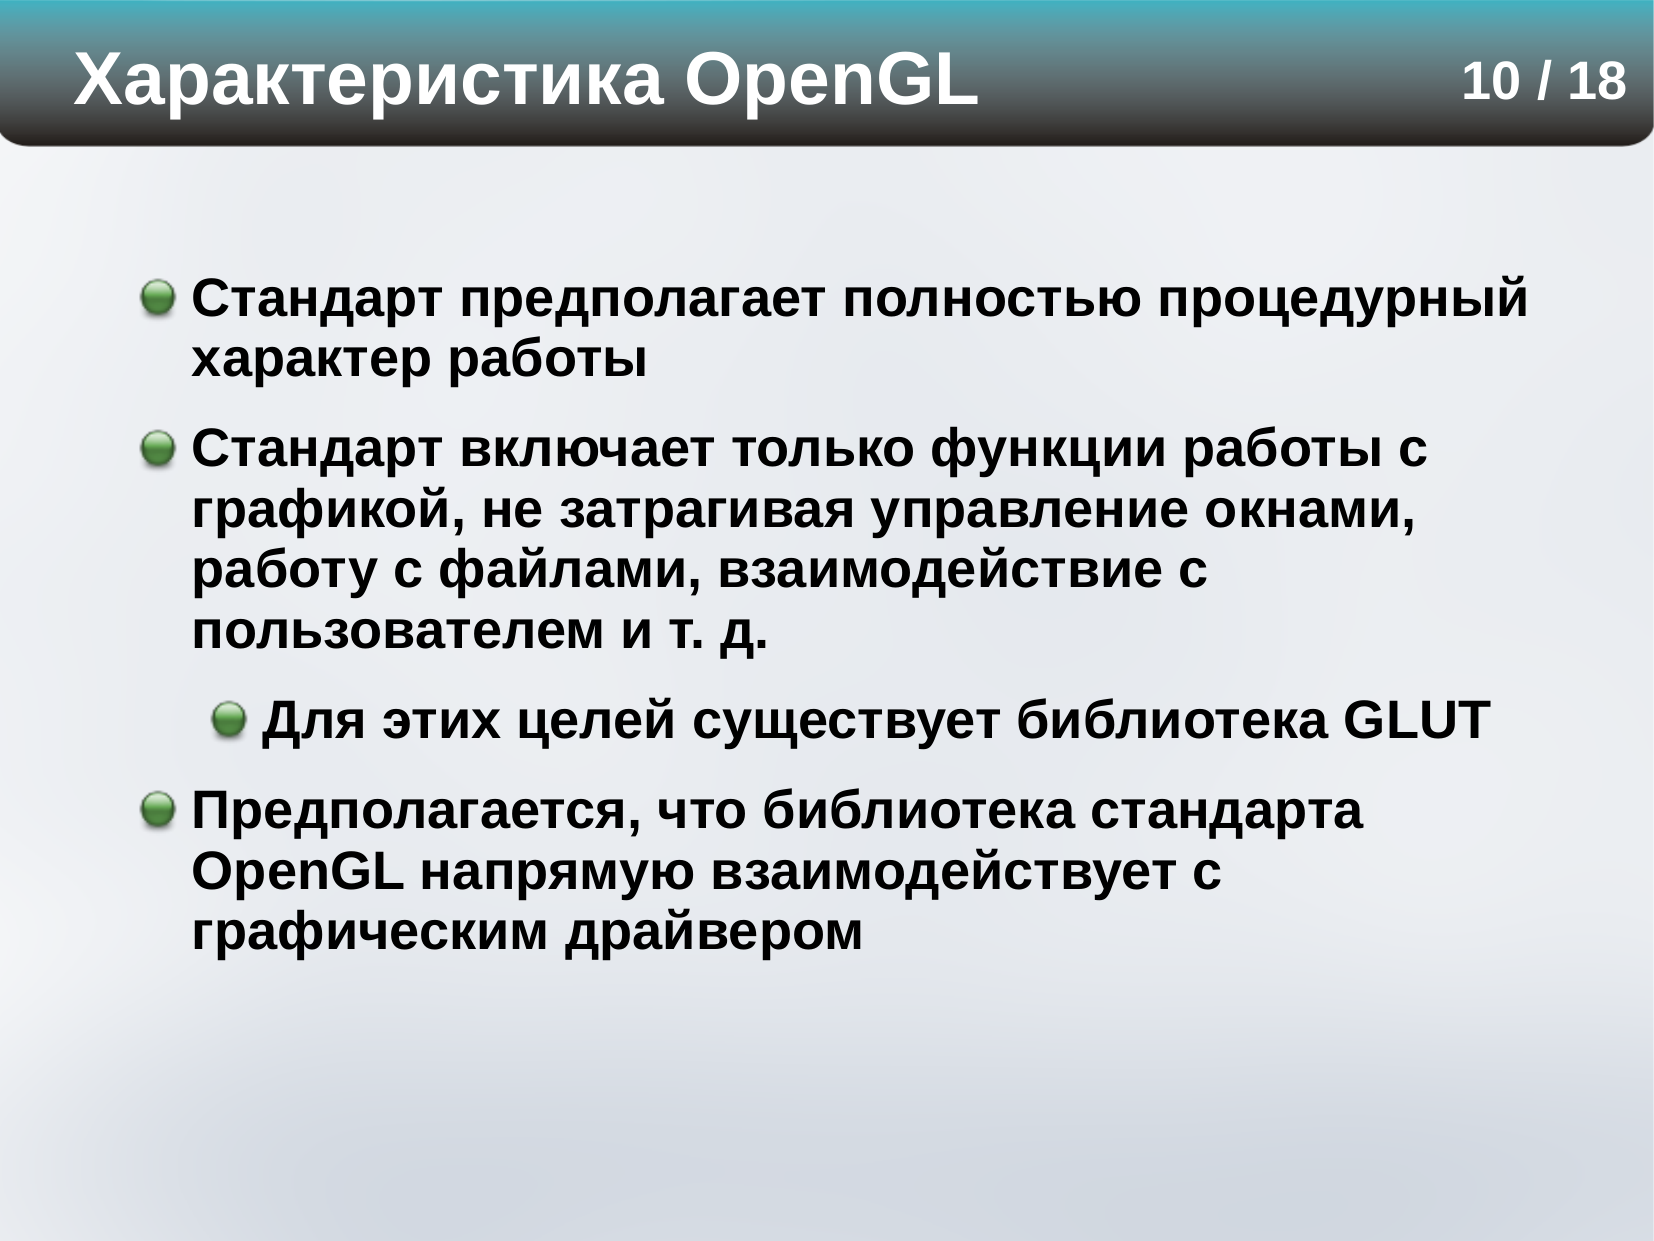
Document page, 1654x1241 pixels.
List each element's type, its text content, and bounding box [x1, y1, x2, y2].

text_box Стандарт предполагает полностью процедурный характер работы Стандарт включает только функции работы с графикой, не затрагивая управление окнами, работу с файлами, взаимодействие с пользователем и т. д. Для этих целей существует библиотека GLUT Предполагается, что библиотека стандарта OpenGL напрямую взаимодействует с графическим драйвером [118, 259, 1595, 969]
text_box <номер> / 18 [1446, 42, 1654, 179]
text_box Характеристика OpenGL [59, 29, 1123, 129]
picture [0, 0, 1654, 1241]
